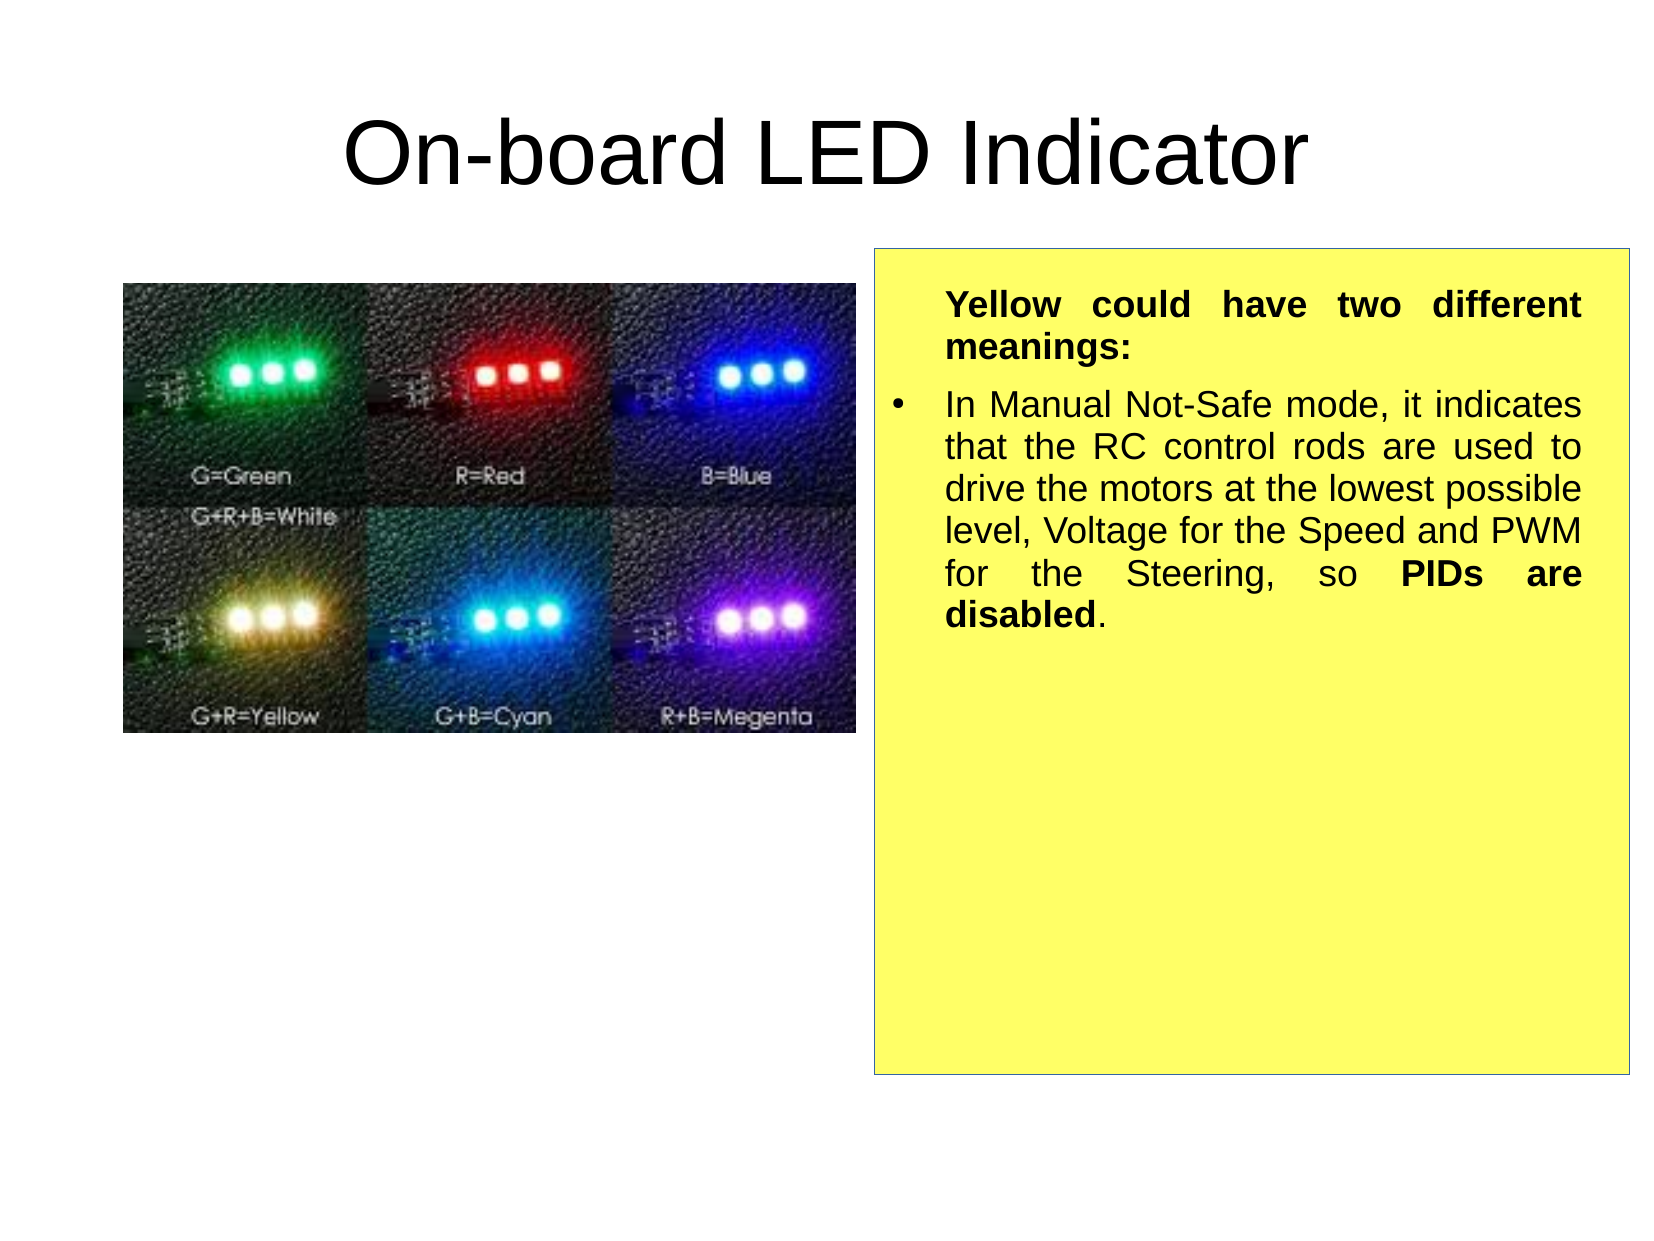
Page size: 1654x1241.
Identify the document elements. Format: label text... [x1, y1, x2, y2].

picture [123, 283, 856, 733]
text_box [874, 248, 1630, 1075]
title On-board LED Indicator [82, 49, 1571, 257]
list Yellow could have two different meanings: In Manual Not-Safe mode, it indicates that the RC control rods are used to drive the motors at the lowest possible level, Voltage for the Speed and PWM for the Steering, so PIDs are disabled. [874, 283, 1583, 1003]
